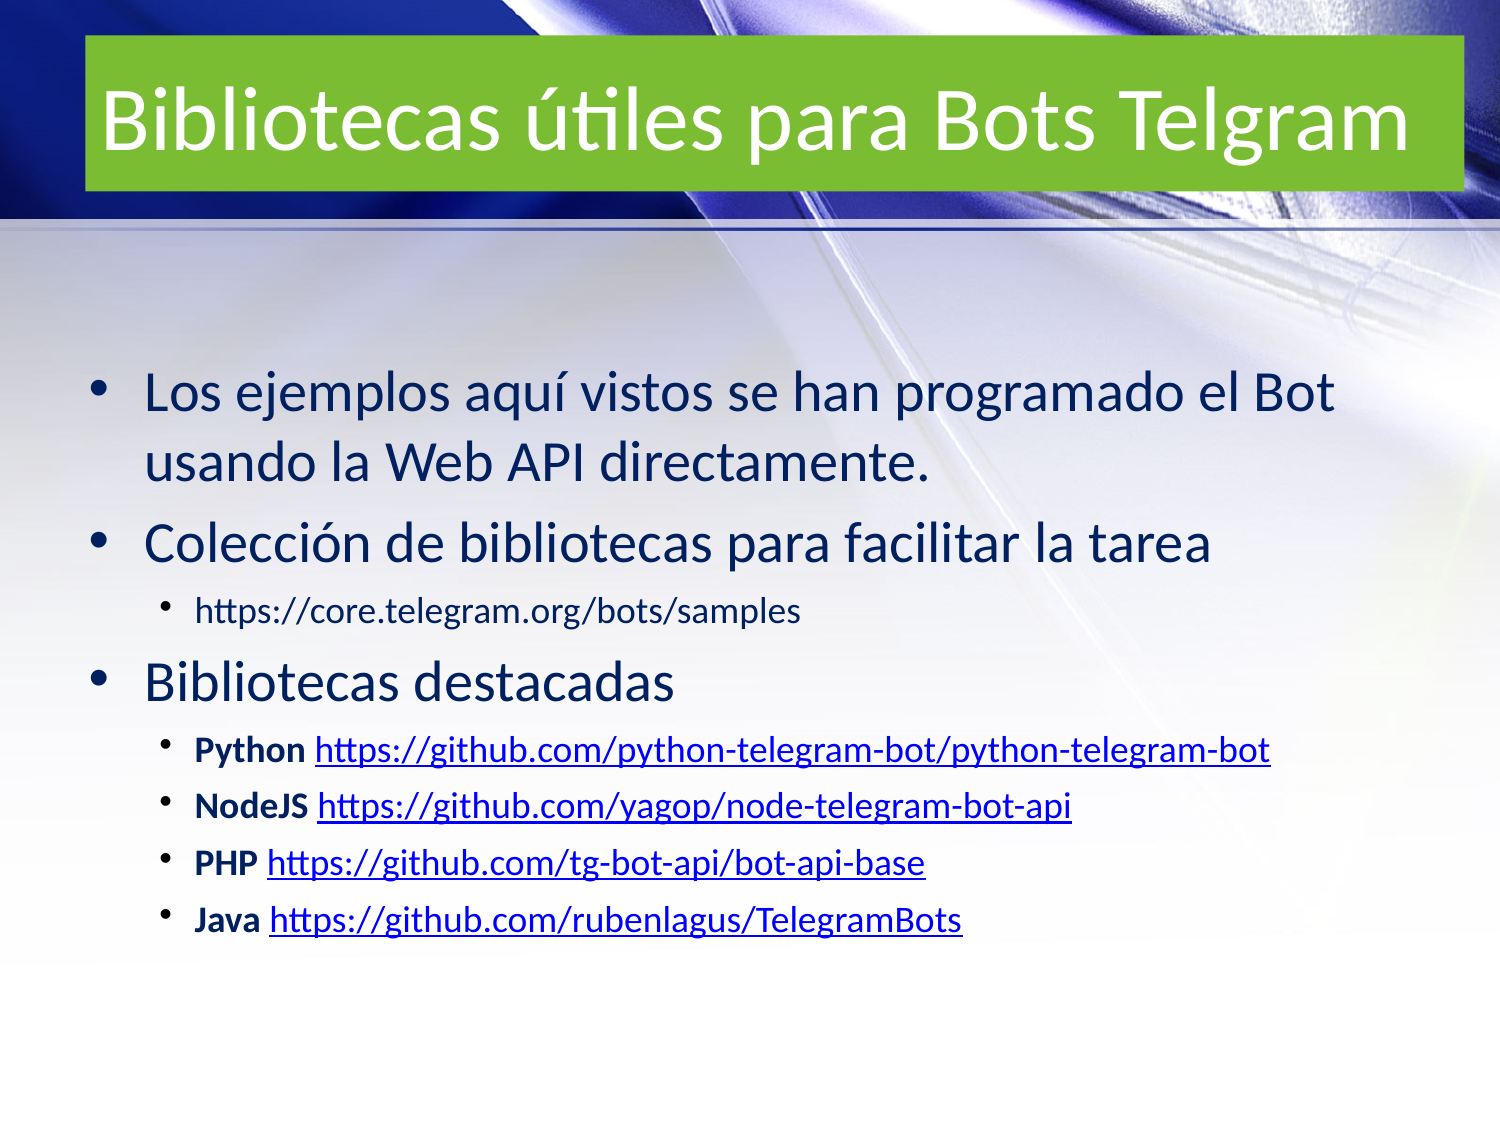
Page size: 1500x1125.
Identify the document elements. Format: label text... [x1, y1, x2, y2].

text_box Bibliotecas útiles para Bots Telgram [85, 35, 1465, 192]
text_box Los ejemplos aquí vistos se han programado el Bot usando la Web API directamente. Colección de bibliotecas para facilitar la tarea https://core.telegram.org/bots/samples Bibliotecas destacadas Python https://github.com/python-telegram-bot/python-telegram-bot NodeJS https://github.com/yagop/node-telegram-bot-api PHP https://github.com/tg-bot-api/bot-api-base Java https://github.com/rubenlagus/TelegramBots [73, 345, 1424, 989]
picture [0, 0, 1500, 1125]
